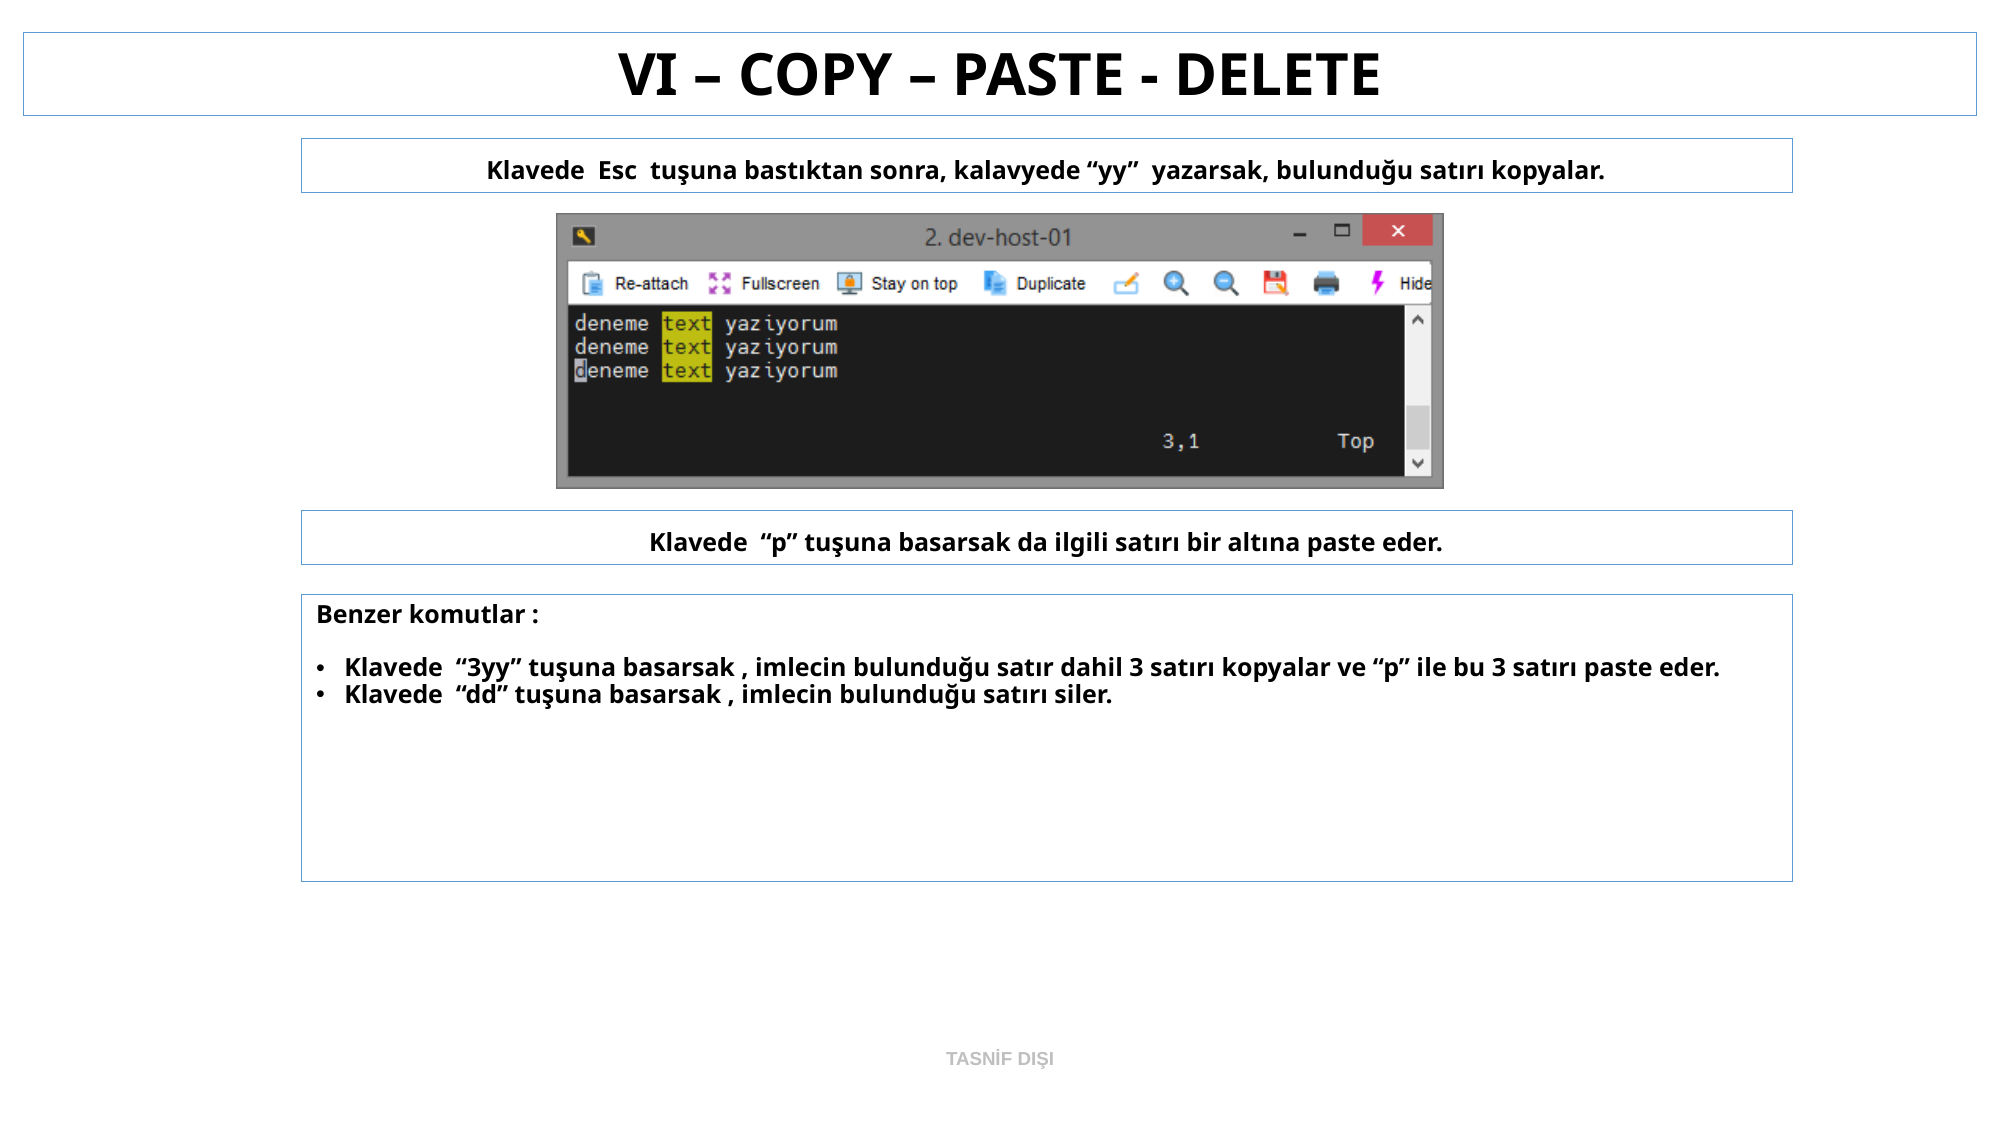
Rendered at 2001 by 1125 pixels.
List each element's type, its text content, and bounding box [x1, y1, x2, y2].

footer TASNİF DIŞI [0, 1042, 2000, 1103]
title VI – COPY – PASTE - DELETE [23, 32, 1977, 116]
text_box Klavede “p” tuşuna basarsak da ilgili satırı bir altına paste eder. [301, 510, 1793, 565]
text_box Benzer komutlar : Klavede “3yy” tuşuna basarsak , imlecin bulunduğu satır dahil 3 satırı kopyalar ve “p” ile bu 3 satırı paste eder. Klavede “dd” tuşuna basarsak , imlecin bulunduğu satırı siler. [301, 594, 1793, 882]
picture [556, 213, 1444, 489]
text_box Klavede Esc tuşuna bastıktan sonra, kalavyede “yy” yazarsak, bulunduğu satırı kopyalar. [301, 138, 1793, 193]
